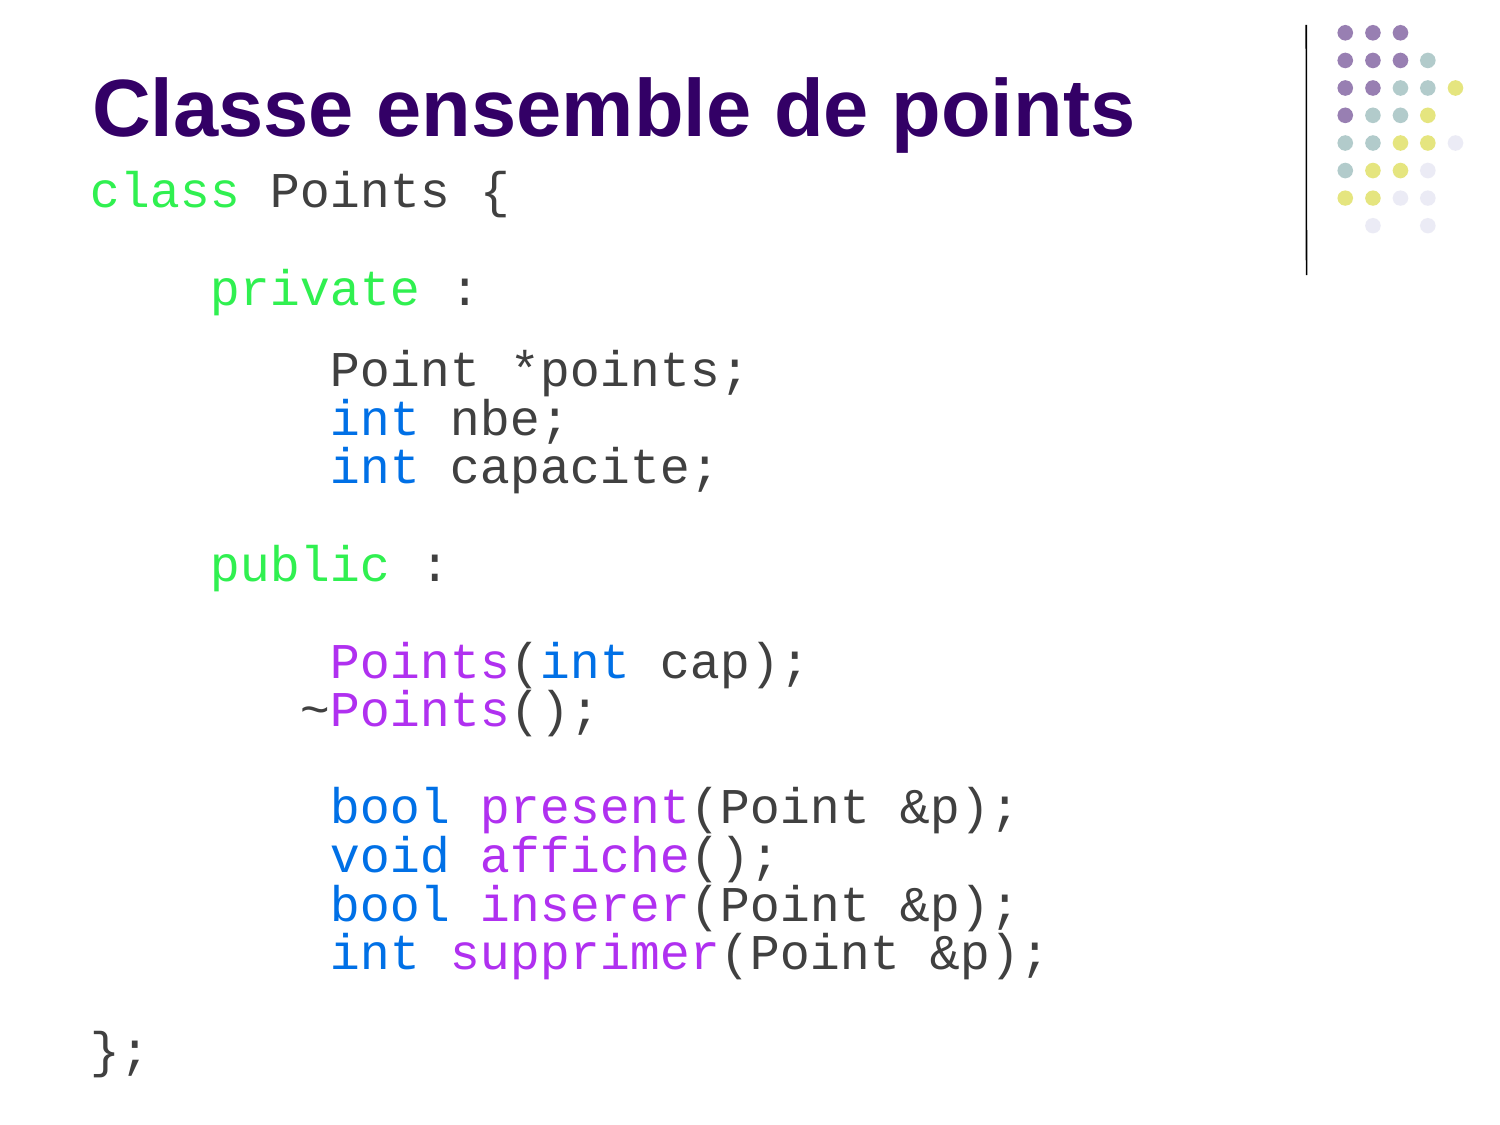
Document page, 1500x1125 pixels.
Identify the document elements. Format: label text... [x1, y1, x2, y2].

title Classe ensemble de points [77, 0, 1311, 161]
list class Points { private : Point *points; int nbe; int capacite; public : Points(int cap); ~Points(); bool present(Point &p); void affiche(); bool inserer(Point &p); int supprimer(Point &p); }; [74, 177, 1421, 1125]
